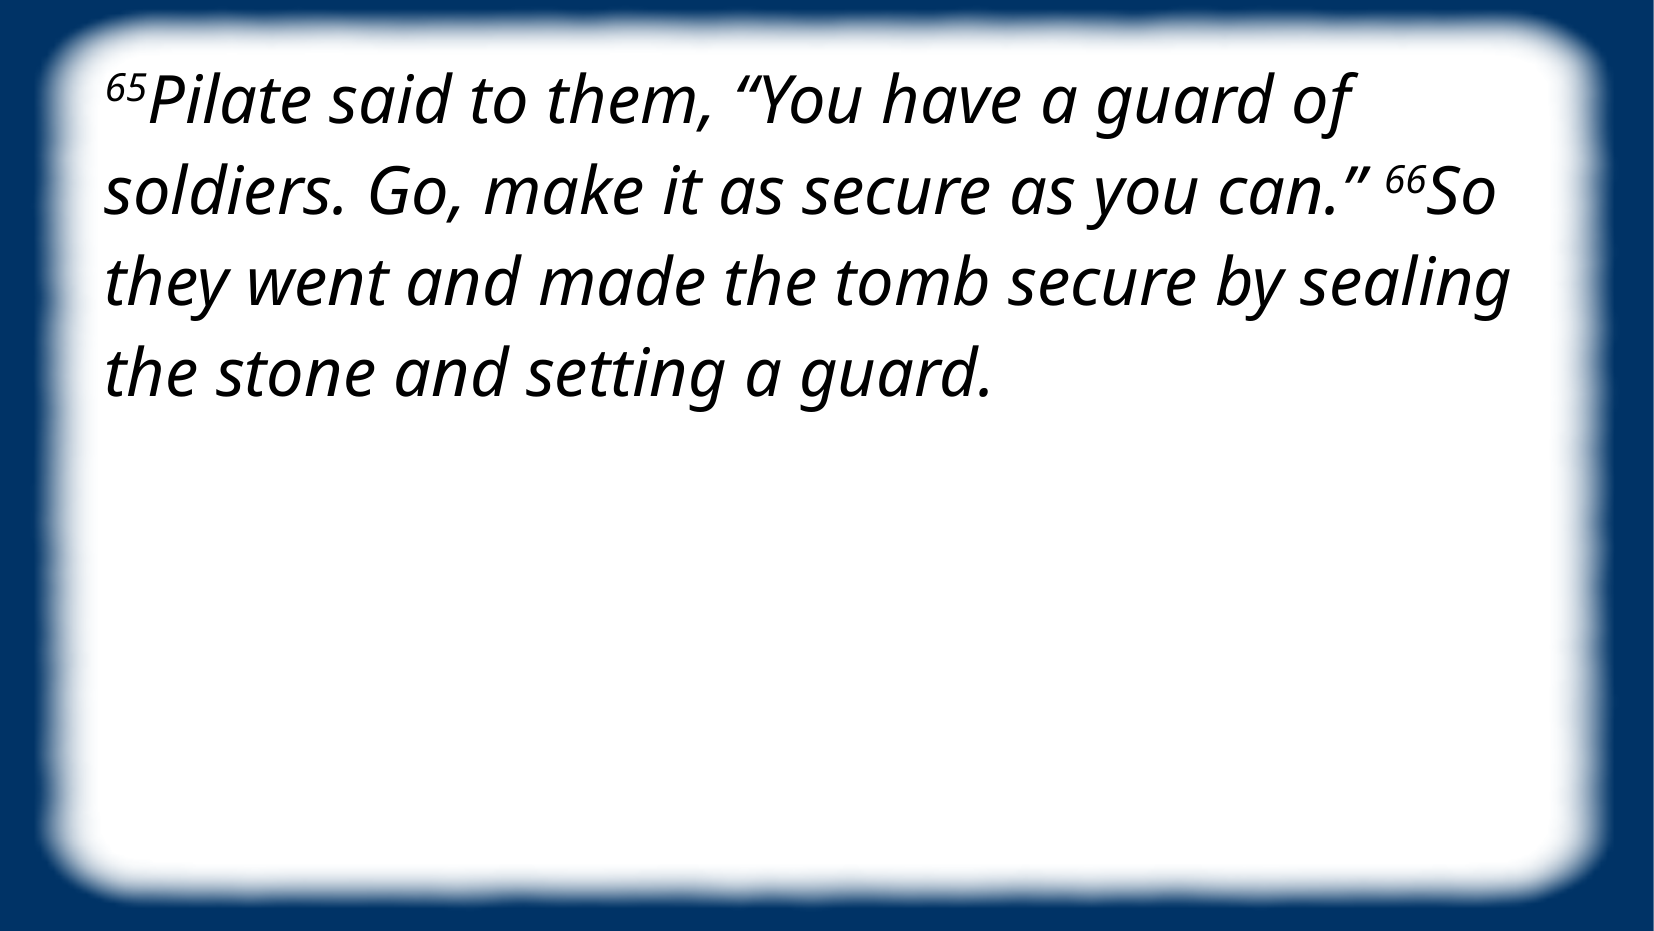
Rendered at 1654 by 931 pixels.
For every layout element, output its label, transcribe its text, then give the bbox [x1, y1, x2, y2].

picture [0, 0, 1654, 931]
text_box 65Pilate said to them, “You have a guard of soldiers. Go, make it as secure as you can.” 66So they went and made the tomb secure by sealing the stone and setting a guard. [90, 45, 1546, 451]
